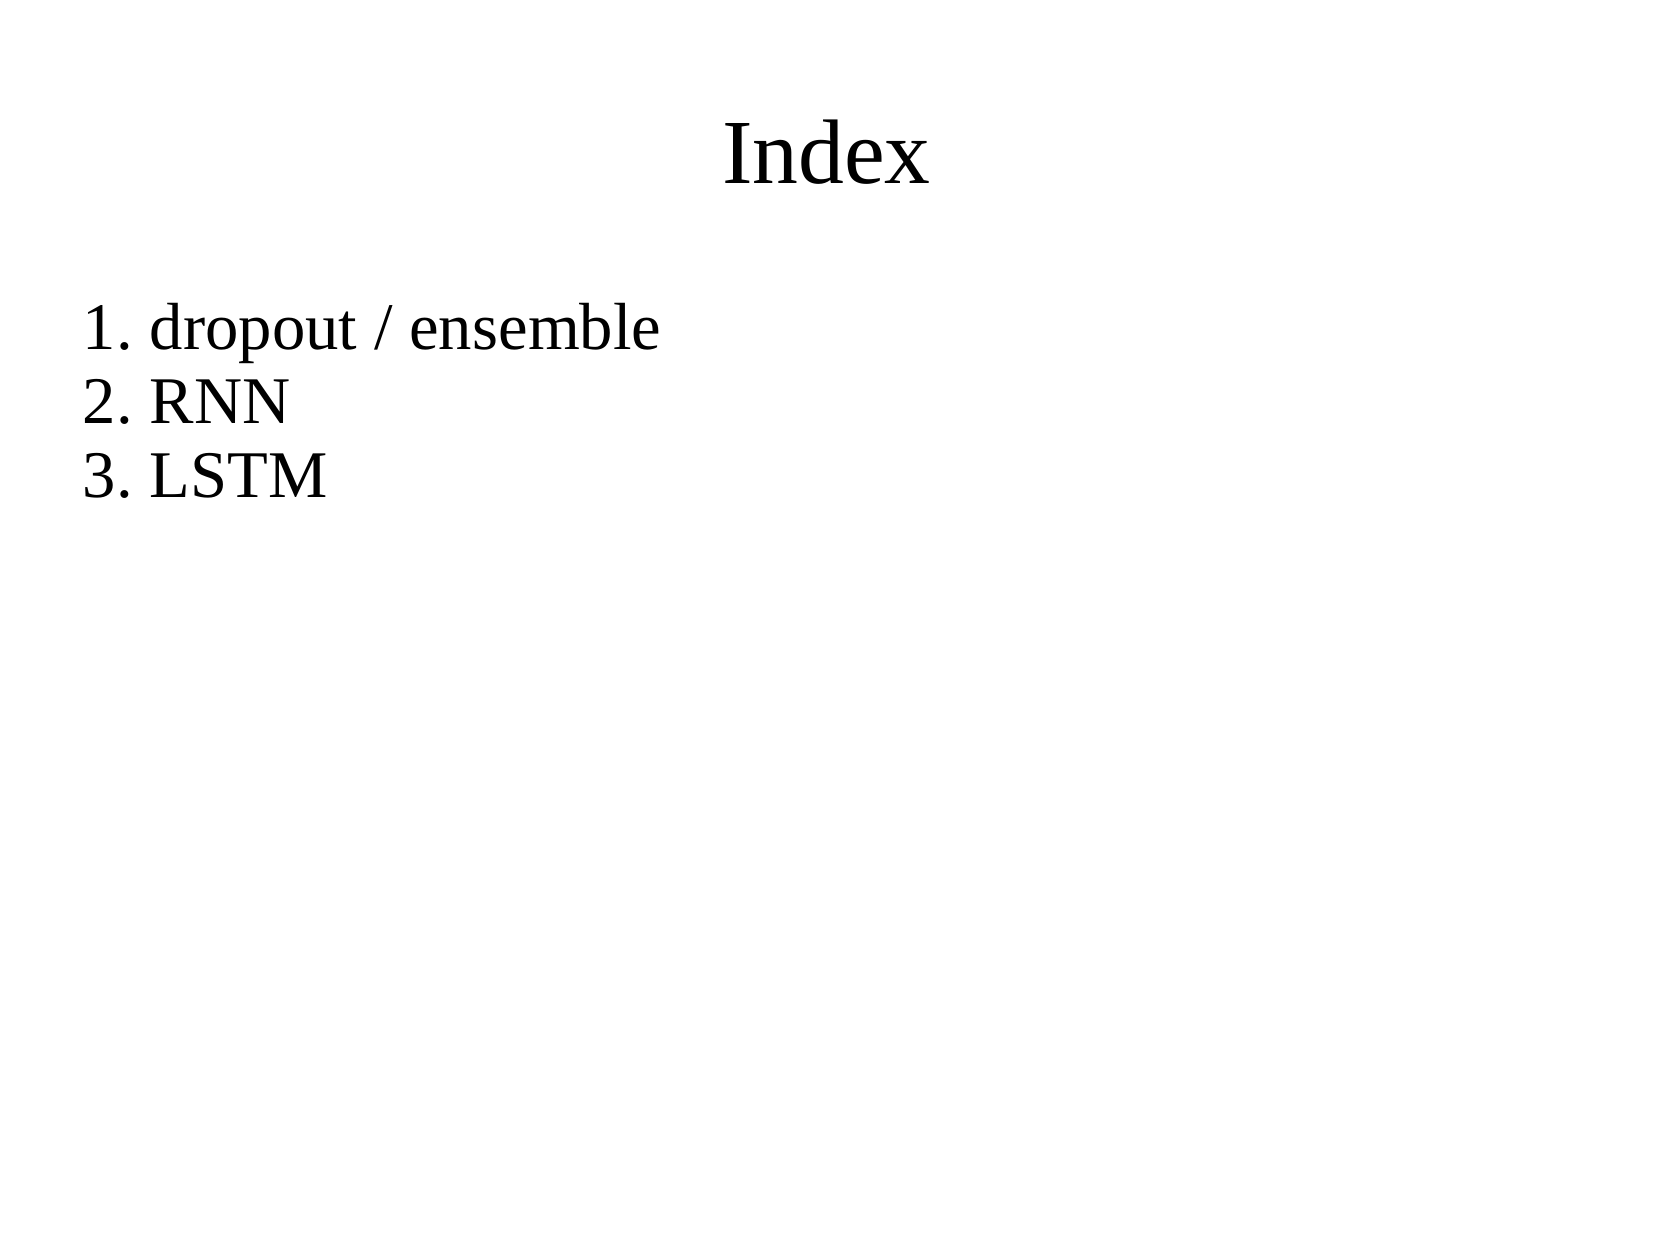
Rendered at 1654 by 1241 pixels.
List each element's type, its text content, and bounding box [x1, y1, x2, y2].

title Index [82, 49, 1571, 257]
subtitle 1. dropout / ensemble 2. RNN 3. LSTM [82, 290, 1571, 1010]
